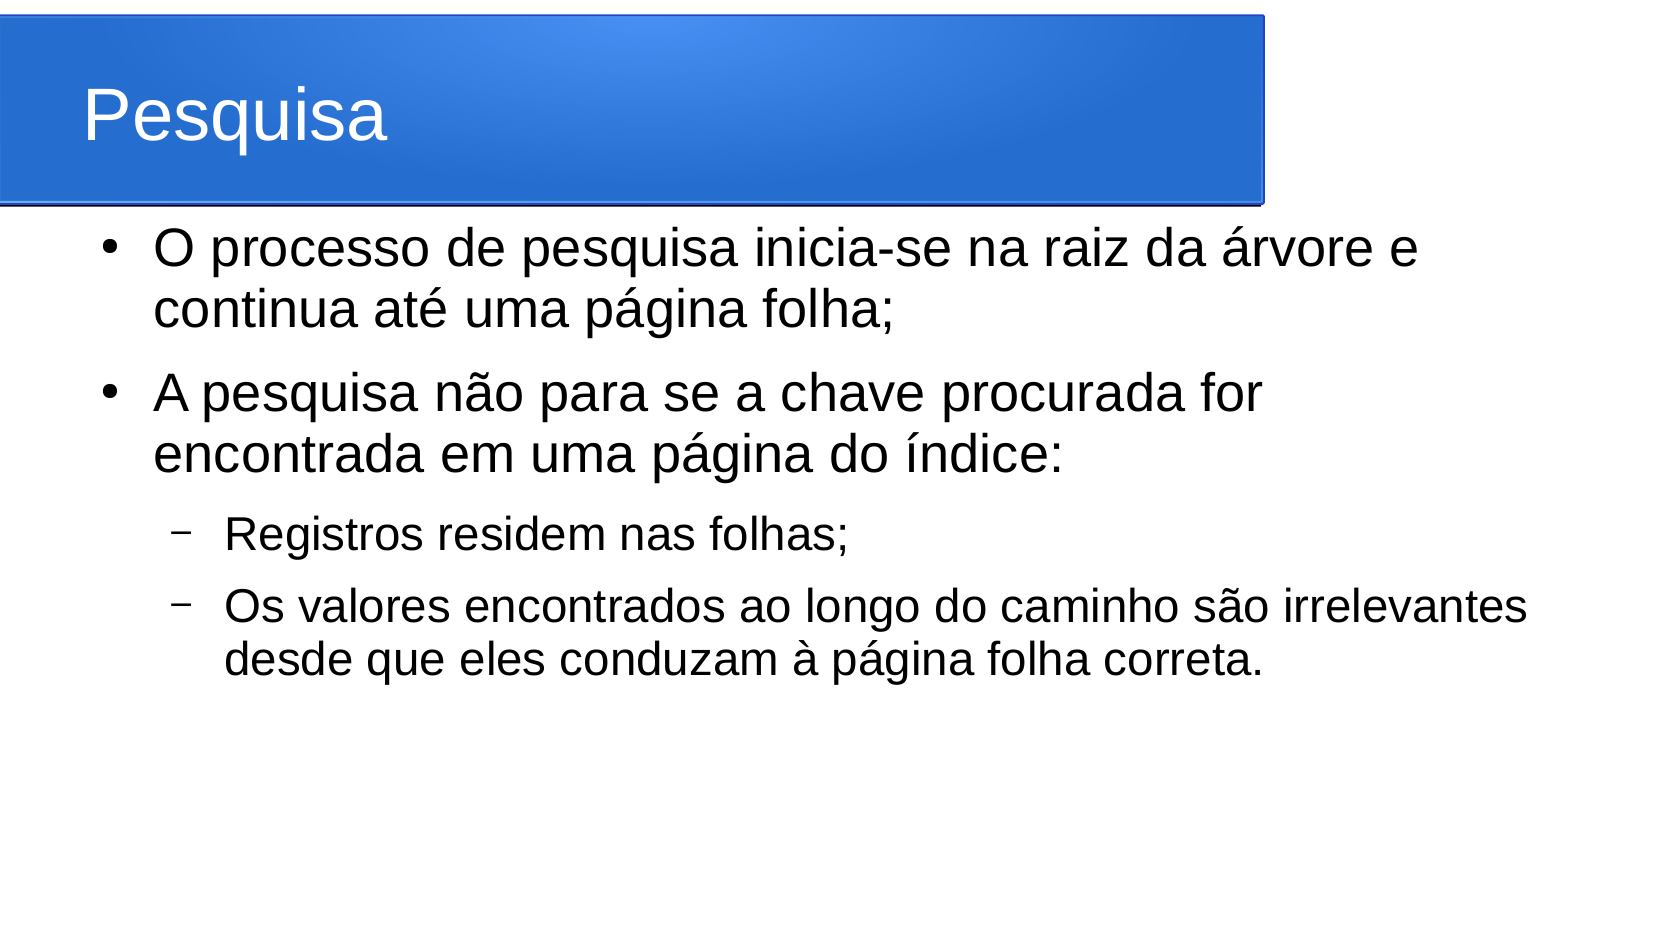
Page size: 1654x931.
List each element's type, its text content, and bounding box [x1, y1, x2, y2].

list O processo de pesquisa inicia-se na raiz da árvore e continua até uma página folha; A pesquisa não para se a chave procurada for encontrada em uma página do índice: Registros residem nas folhas; Os valores encontrados ao longo do caminho são irrelevantes desde que eles conduzam à página folha correta. [82, 217, 1538, 758]
title Pesquisa [82, 37, 1250, 193]
